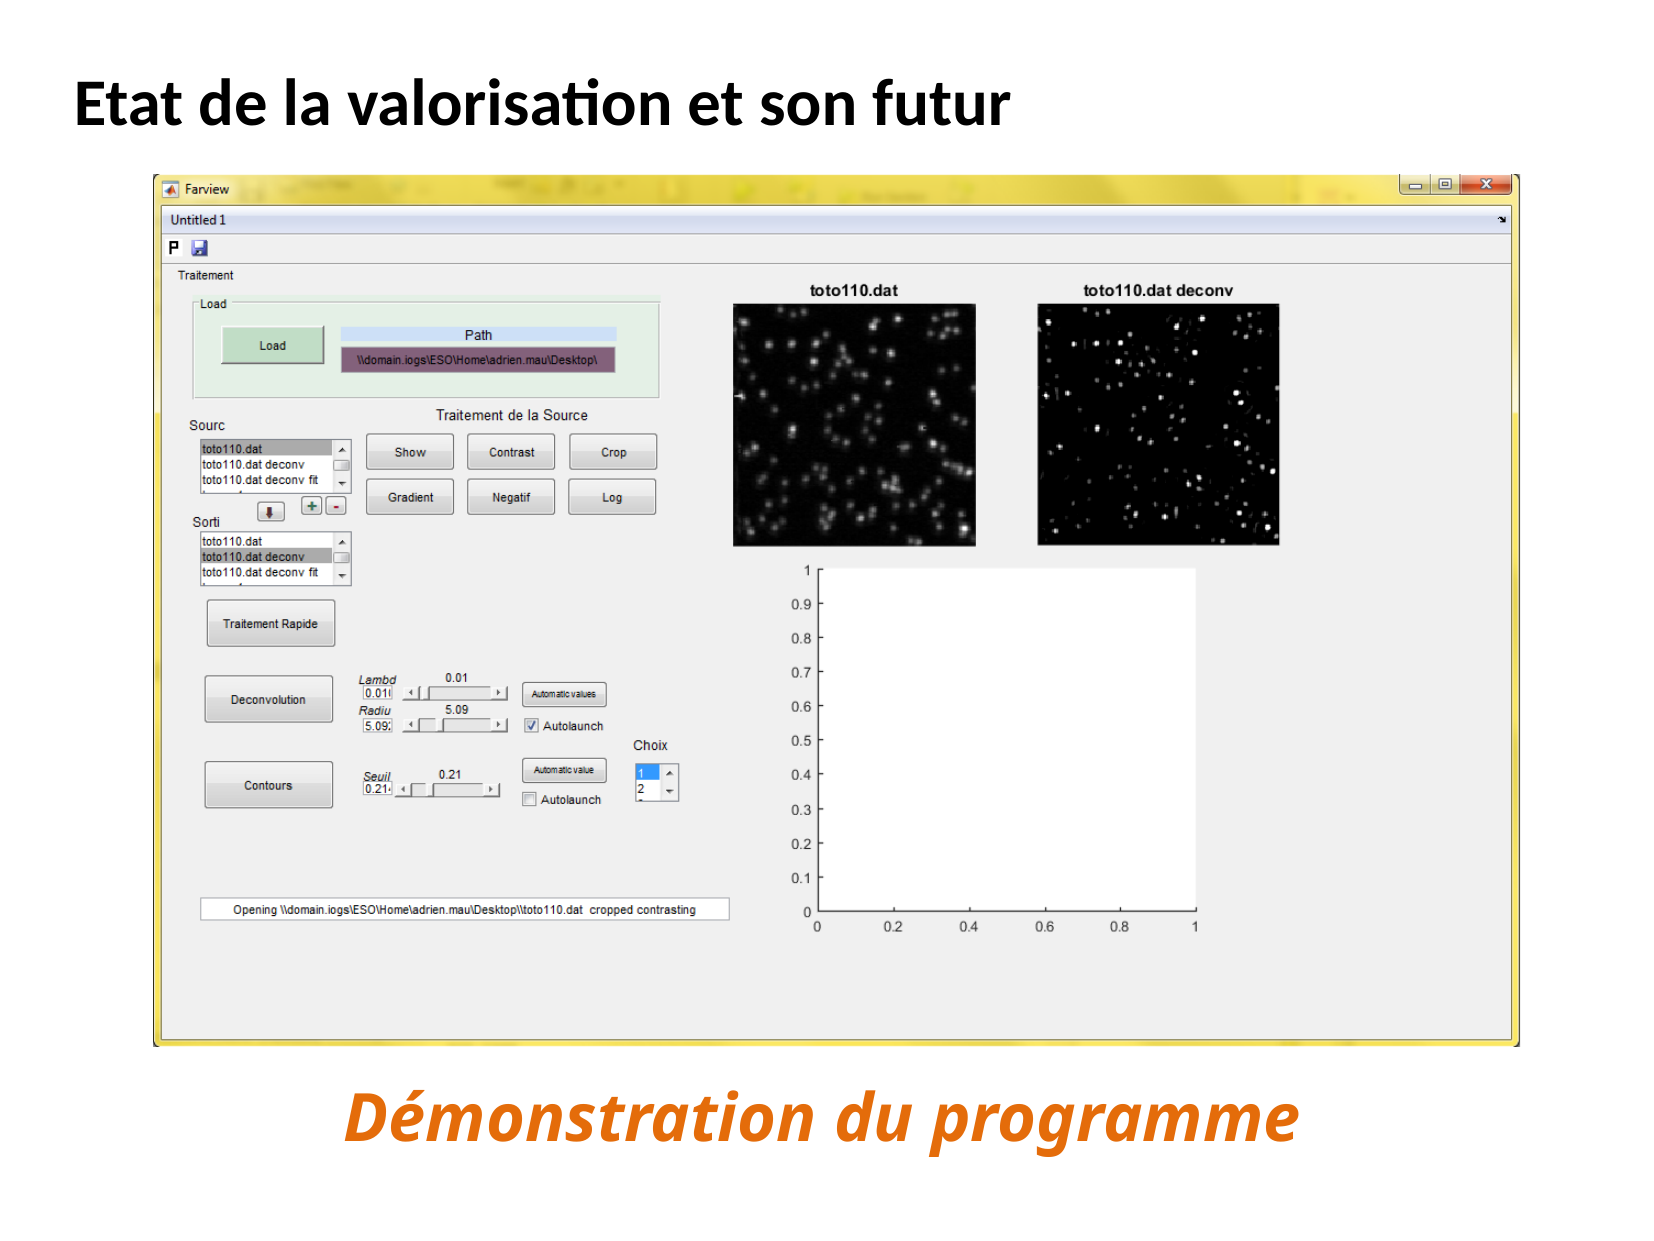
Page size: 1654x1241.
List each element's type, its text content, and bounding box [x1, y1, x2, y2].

text_box Etat de la valorisation et son futur [58, 51, 1037, 148]
picture [153, 174, 1521, 1047]
text_box Démonstration du programme [328, 1067, 1654, 1164]
